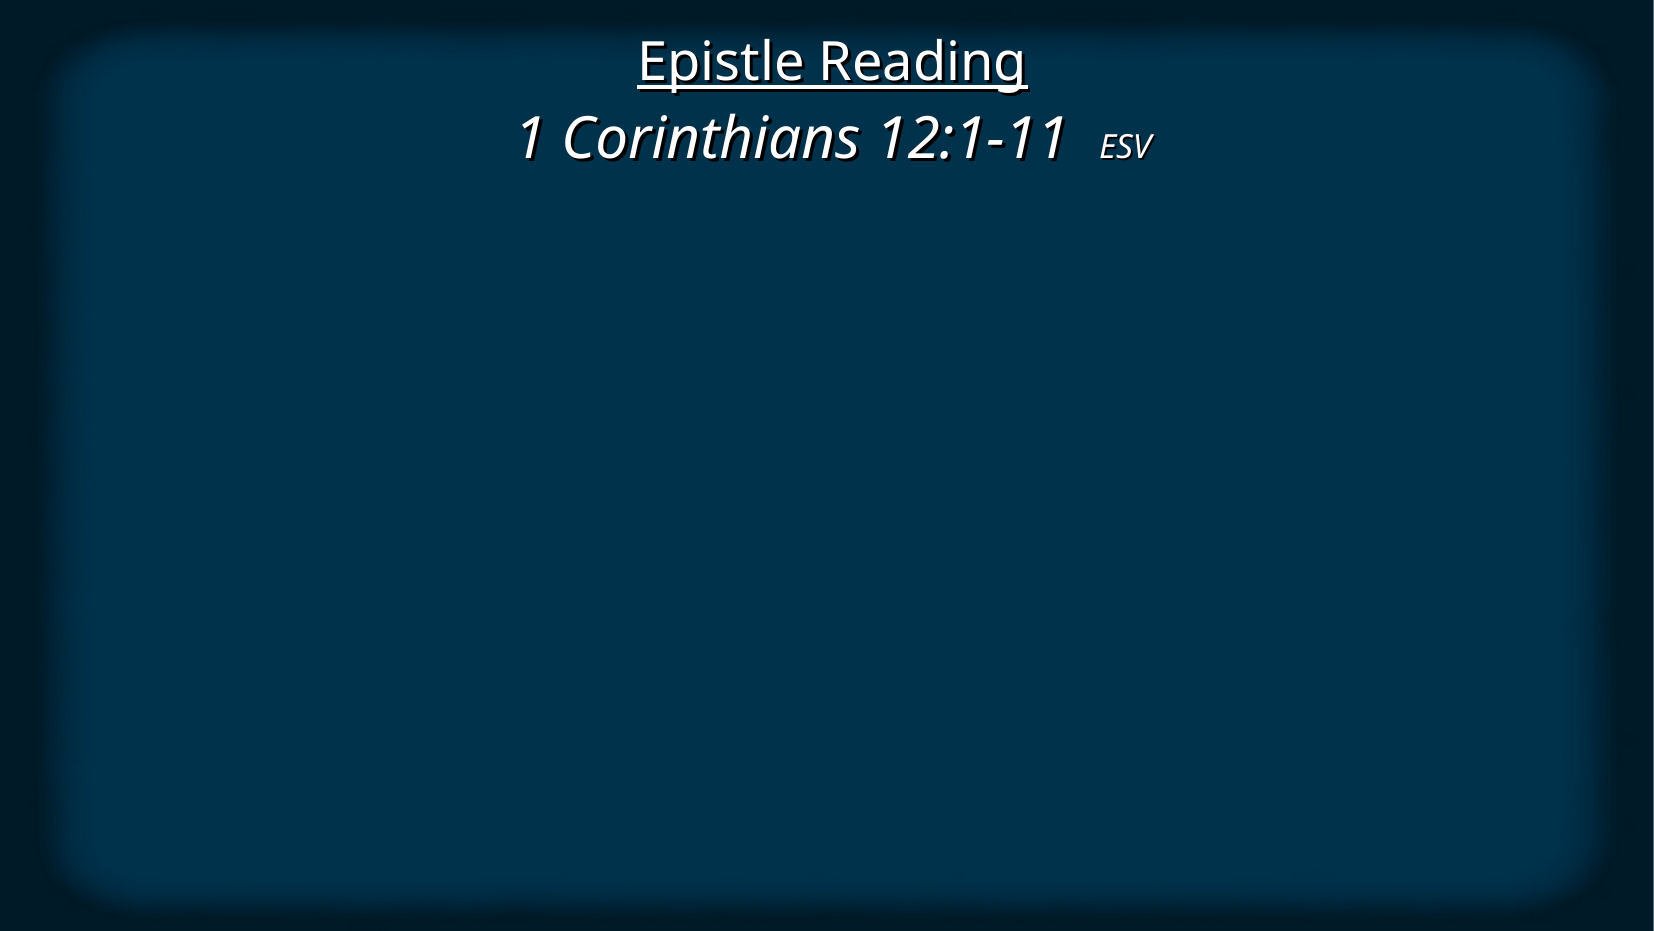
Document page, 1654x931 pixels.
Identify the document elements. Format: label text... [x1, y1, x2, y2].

text_box Epistle Reading 1 Corinthians 12:1-11 ESV [105, 15, 1561, 179]
picture [0, 0, 1654, 931]
